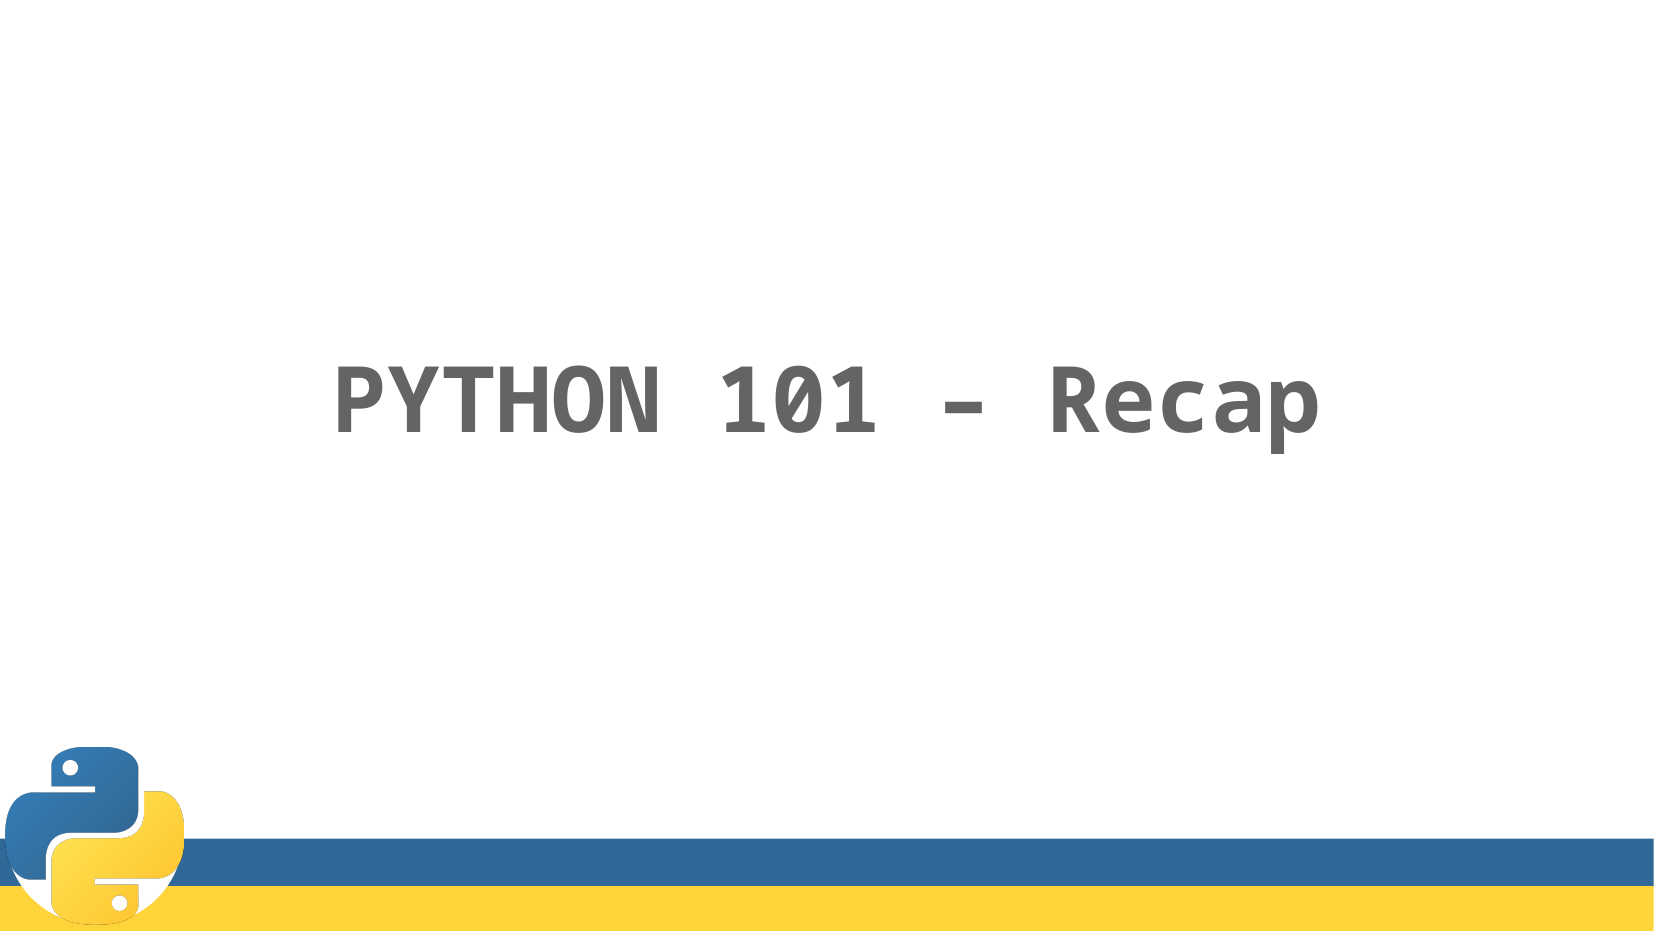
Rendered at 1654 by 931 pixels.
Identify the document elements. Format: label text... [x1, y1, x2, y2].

subtitle PYTHON 101 – Recap [82, 37, 1571, 757]
picture [5, 747, 184, 925]
